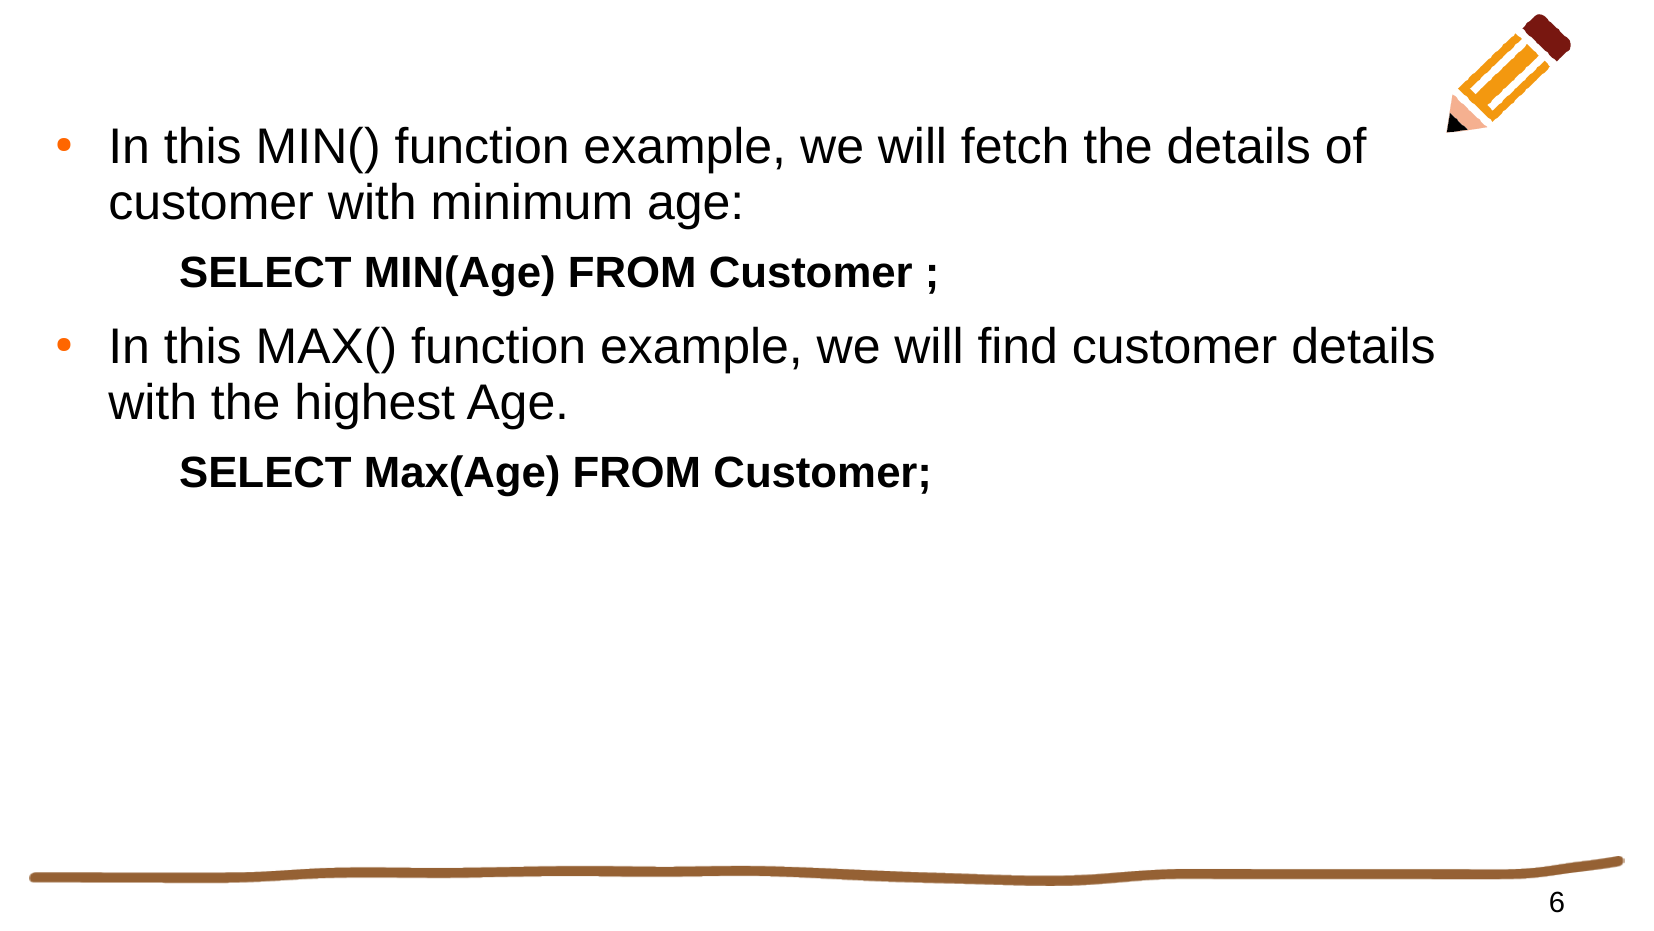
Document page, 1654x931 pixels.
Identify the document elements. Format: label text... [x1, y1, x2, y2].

picture [1446, 14, 1571, 133]
picture [29, 856, 37, 886]
picture [1524, 856, 1625, 886]
list In this MIN() function example, we will fetch the details of customer with minimum age: SELECT MIN(Age) FROM Customer ; In this MAX() function example, we will find customer details with the highest Age. SELECT Max(Age) FROM Customer; [37, 118, 1524, 931]
